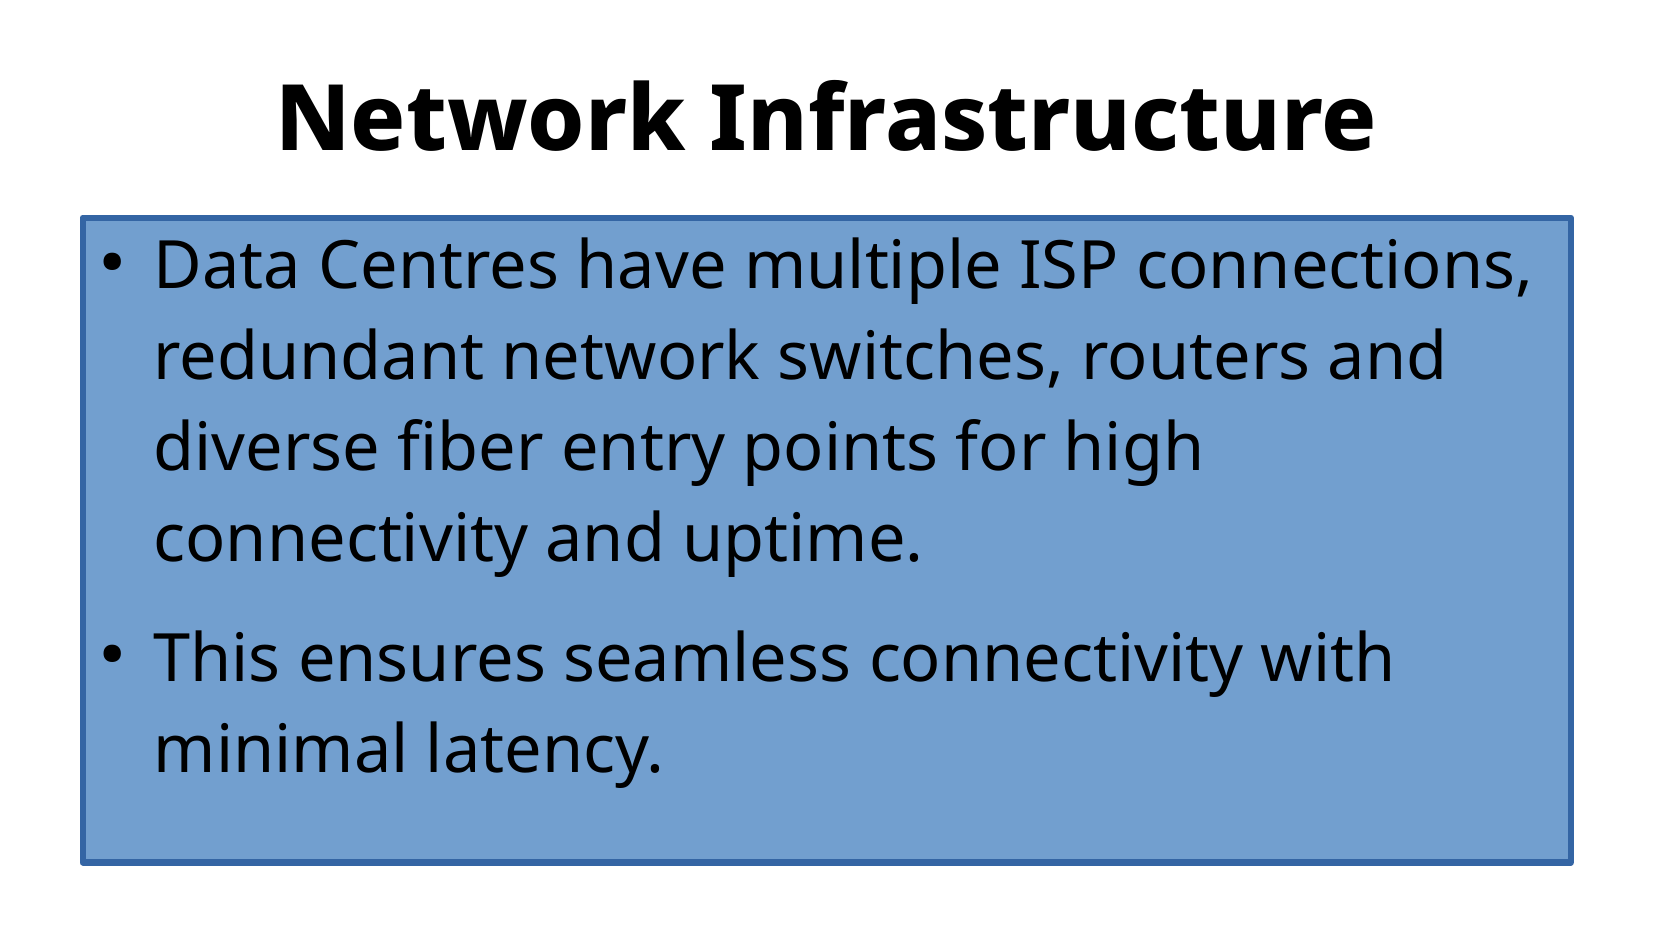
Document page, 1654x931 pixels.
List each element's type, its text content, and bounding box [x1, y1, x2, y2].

list Data Centres have multiple ISP connections, redundant network switches, routers and diverse fiber entry points for high connectivity and uptime. This ensures seamless connectivity with minimal latency. [82, 217, 1571, 863]
title Network Infrastructure [82, 37, 1571, 193]
